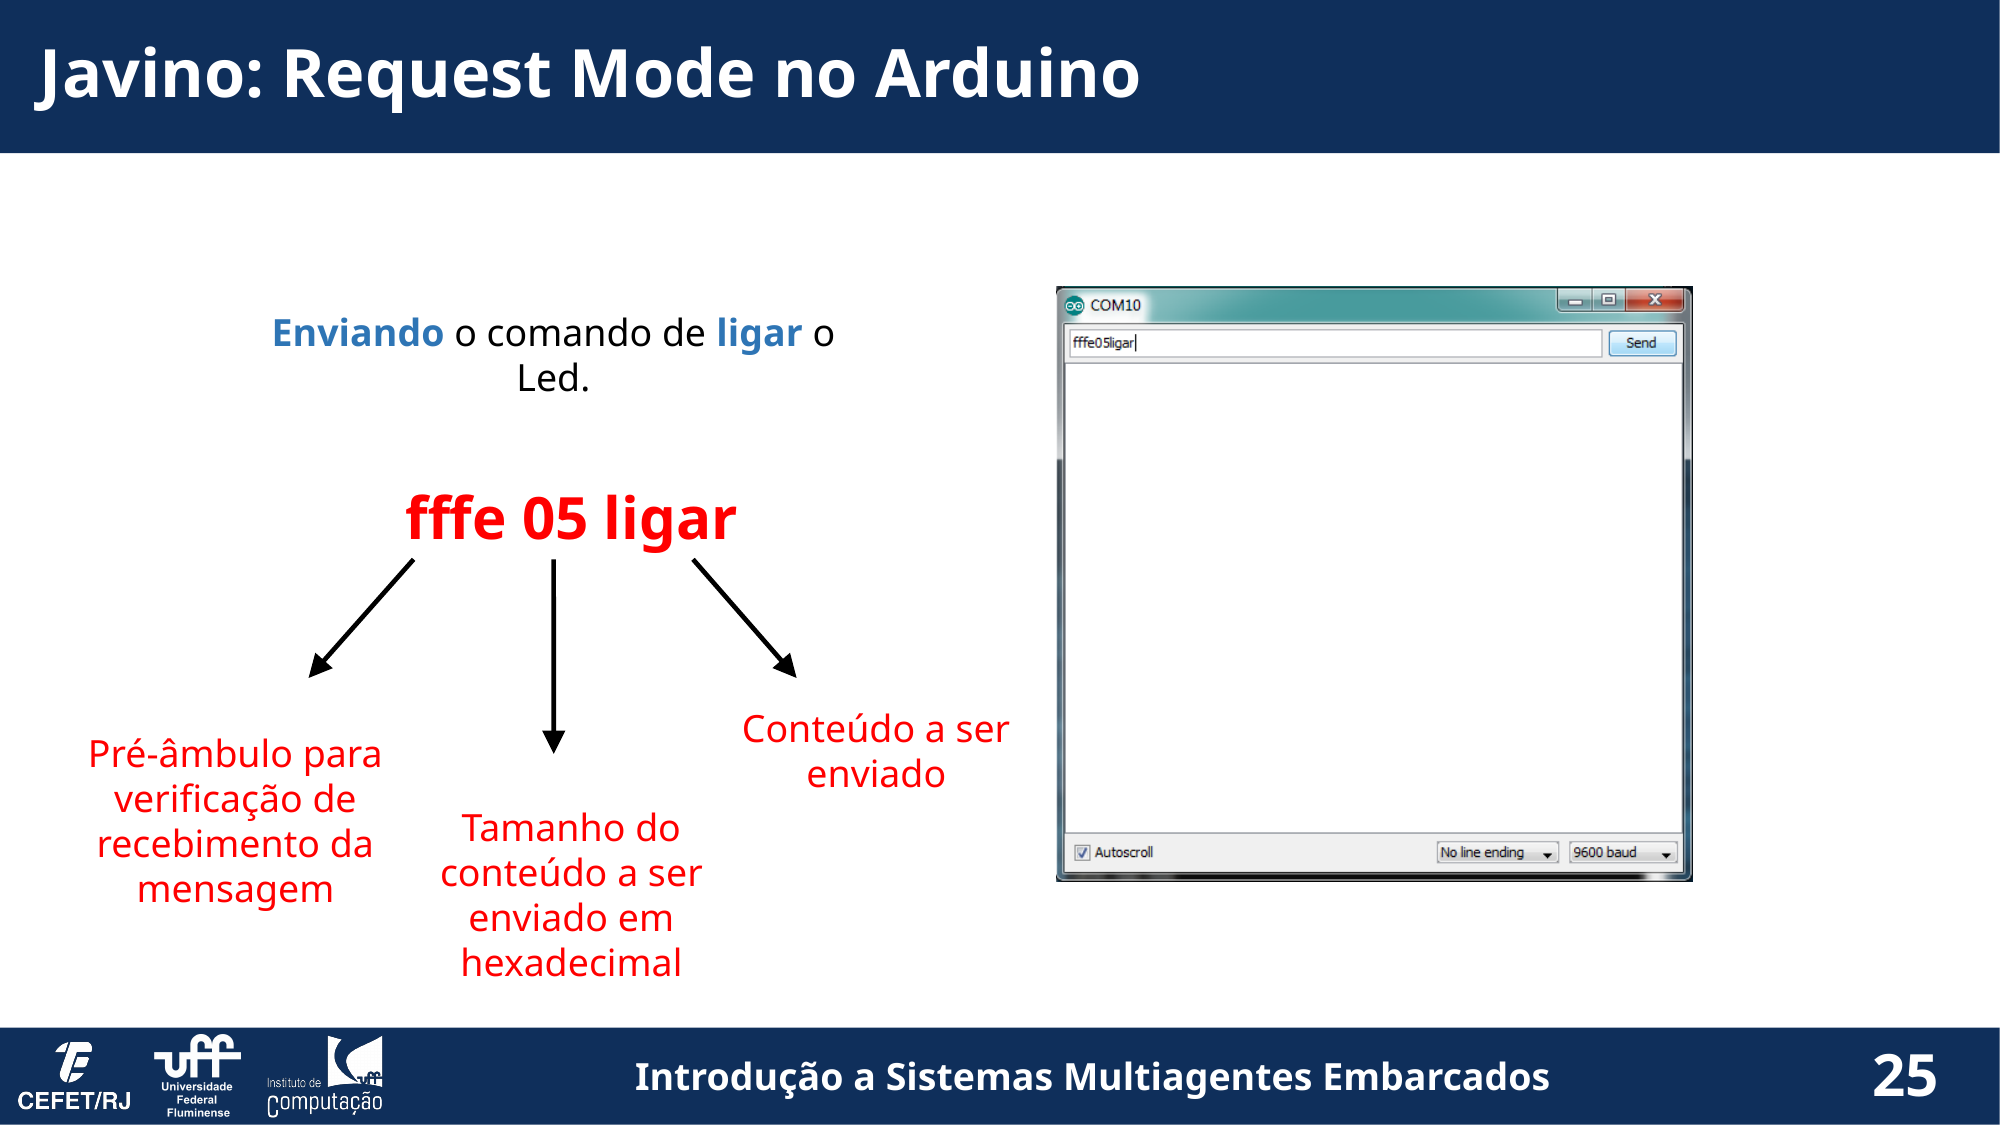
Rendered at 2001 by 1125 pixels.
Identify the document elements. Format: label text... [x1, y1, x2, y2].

text_box fffe 05 ligar [235, 473, 908, 559]
picture [18, 1021, 130, 1125]
text_box Pré-âmbulo para verificação de recebimento da mensagem [32, 723, 439, 920]
text_box Tamanho do conteúdo a ser enviado em hexadecimal [415, 796, 728, 993]
picture [153, 1033, 242, 1122]
picture [265, 1033, 384, 1118]
picture [1056, 286, 1693, 882]
text_box Javino: Request Mode no Arduino [25, 23, 2000, 119]
text_box Conteúdo a ser enviado [720, 697, 1033, 804]
text_box Enviando o comando de ligar o Led. [217, 302, 890, 408]
